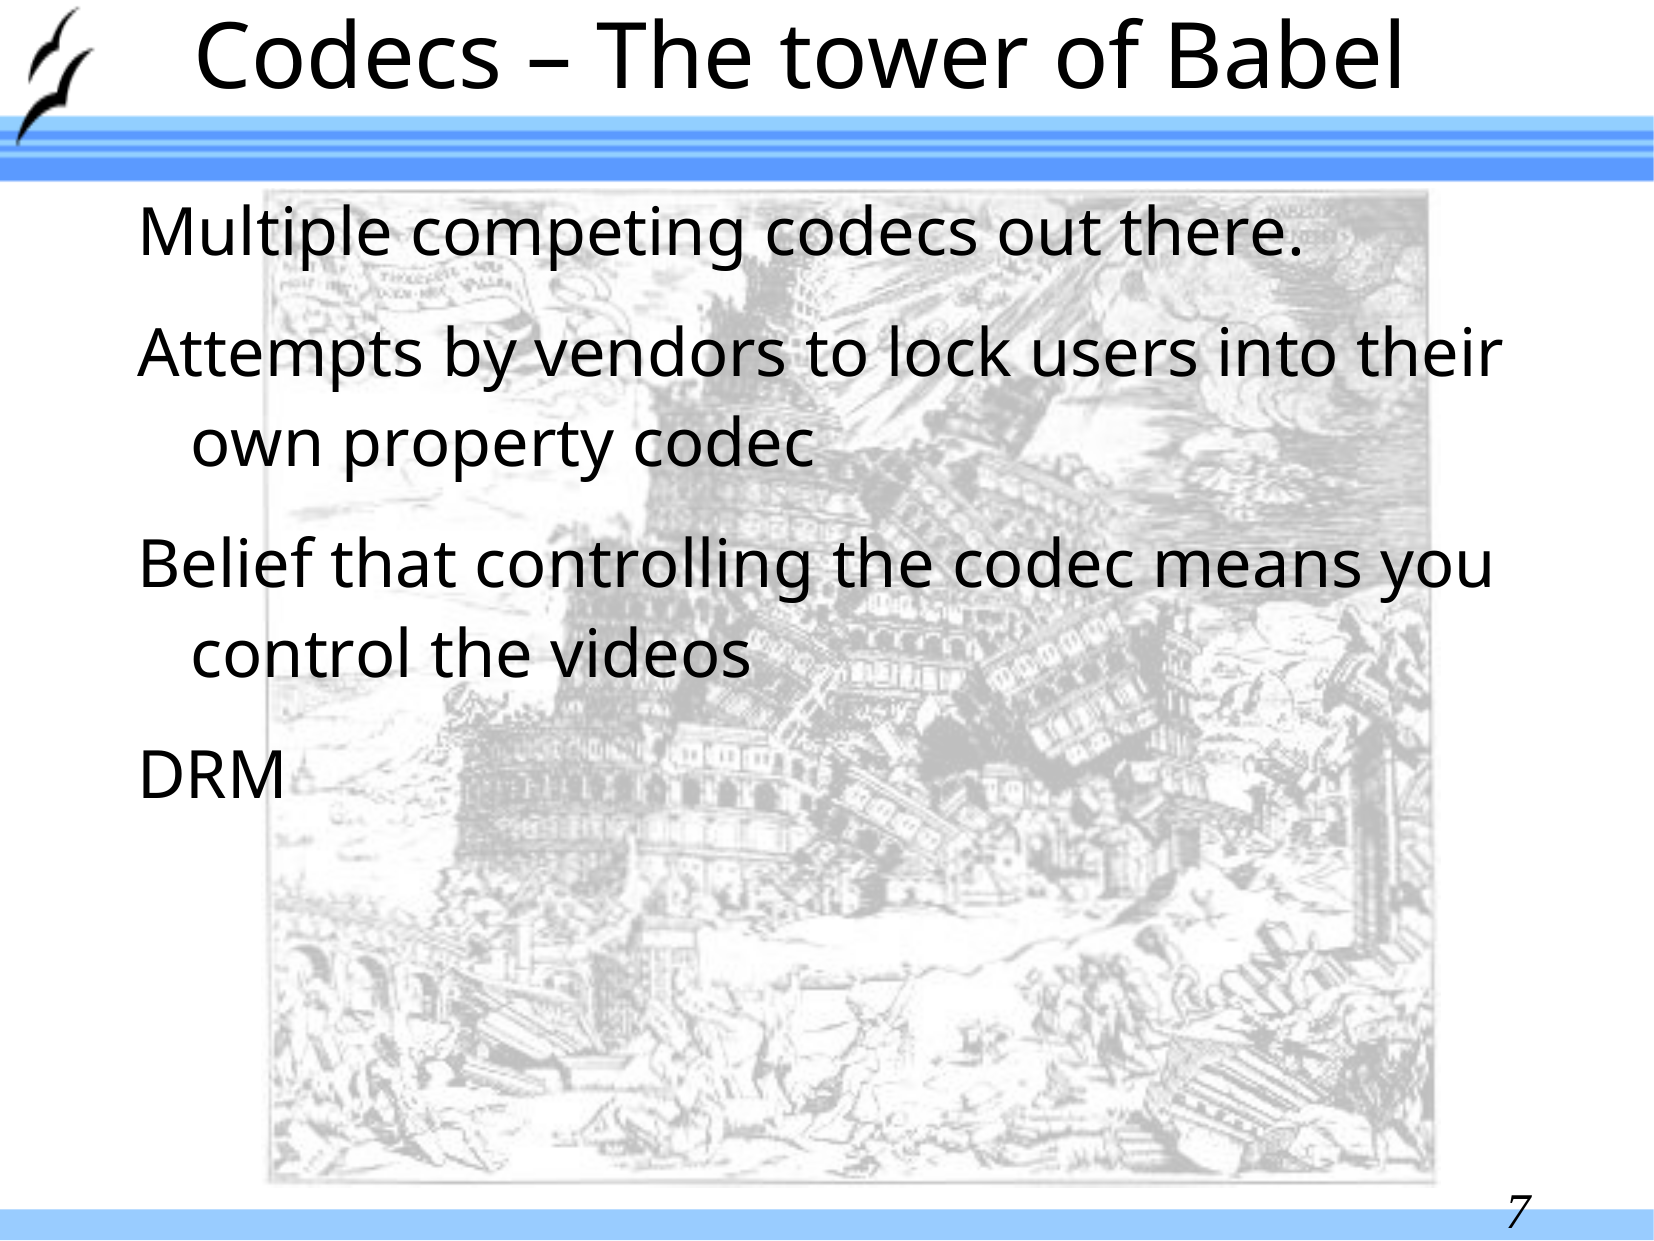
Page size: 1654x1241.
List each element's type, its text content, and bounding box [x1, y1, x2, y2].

title Codecs – The tower of Babel [94, 0, 1507, 121]
picture [0, 0, 1654, 188]
list Multiple competing codecs out there. Attempts by vendors to lock users into their own property codec Belief that controlling the codec means you control the videos DRM [119, 184, 1532, 1192]
